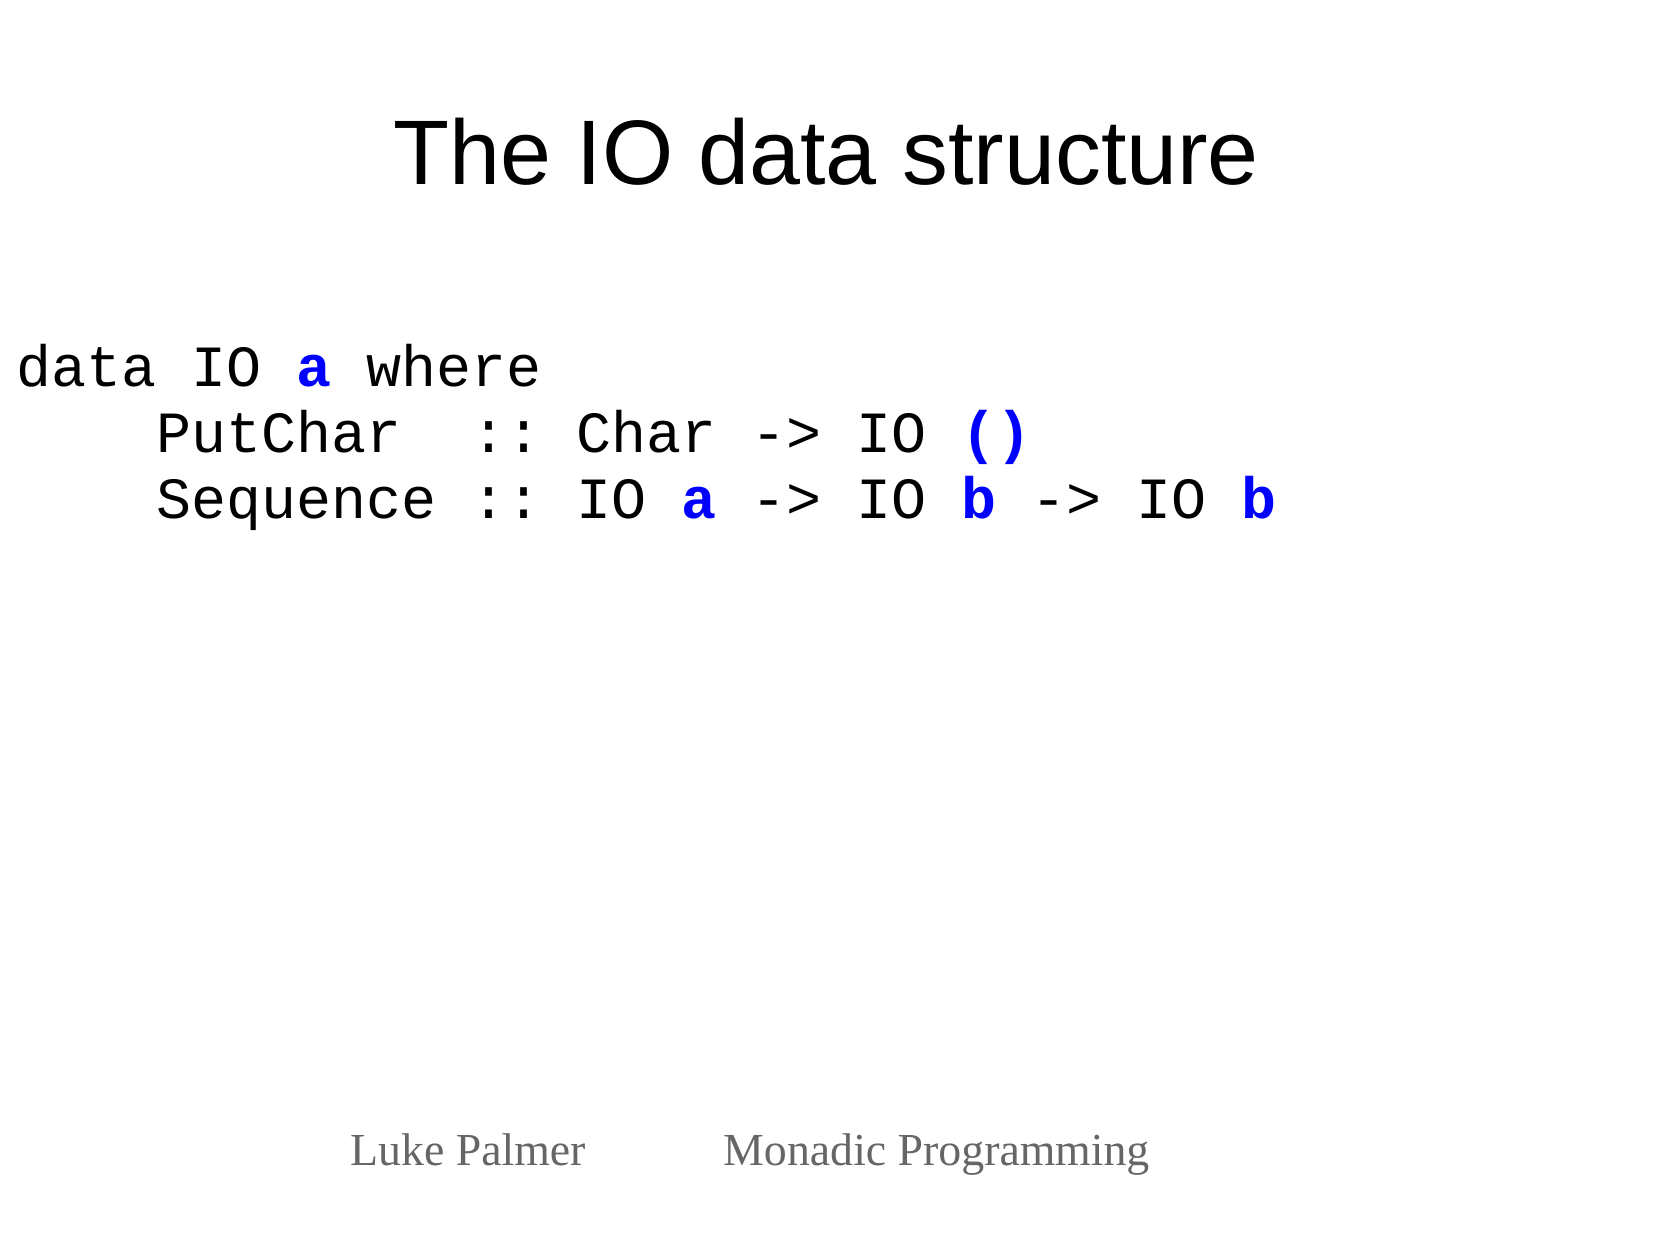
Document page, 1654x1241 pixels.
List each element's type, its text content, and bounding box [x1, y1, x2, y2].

text_box data IO a where PutChar :: Char -> IO () Sequence :: IO a -> IO b -> IO b [0, 328, 1576, 545]
title The IO data structure [82, 49, 1571, 257]
